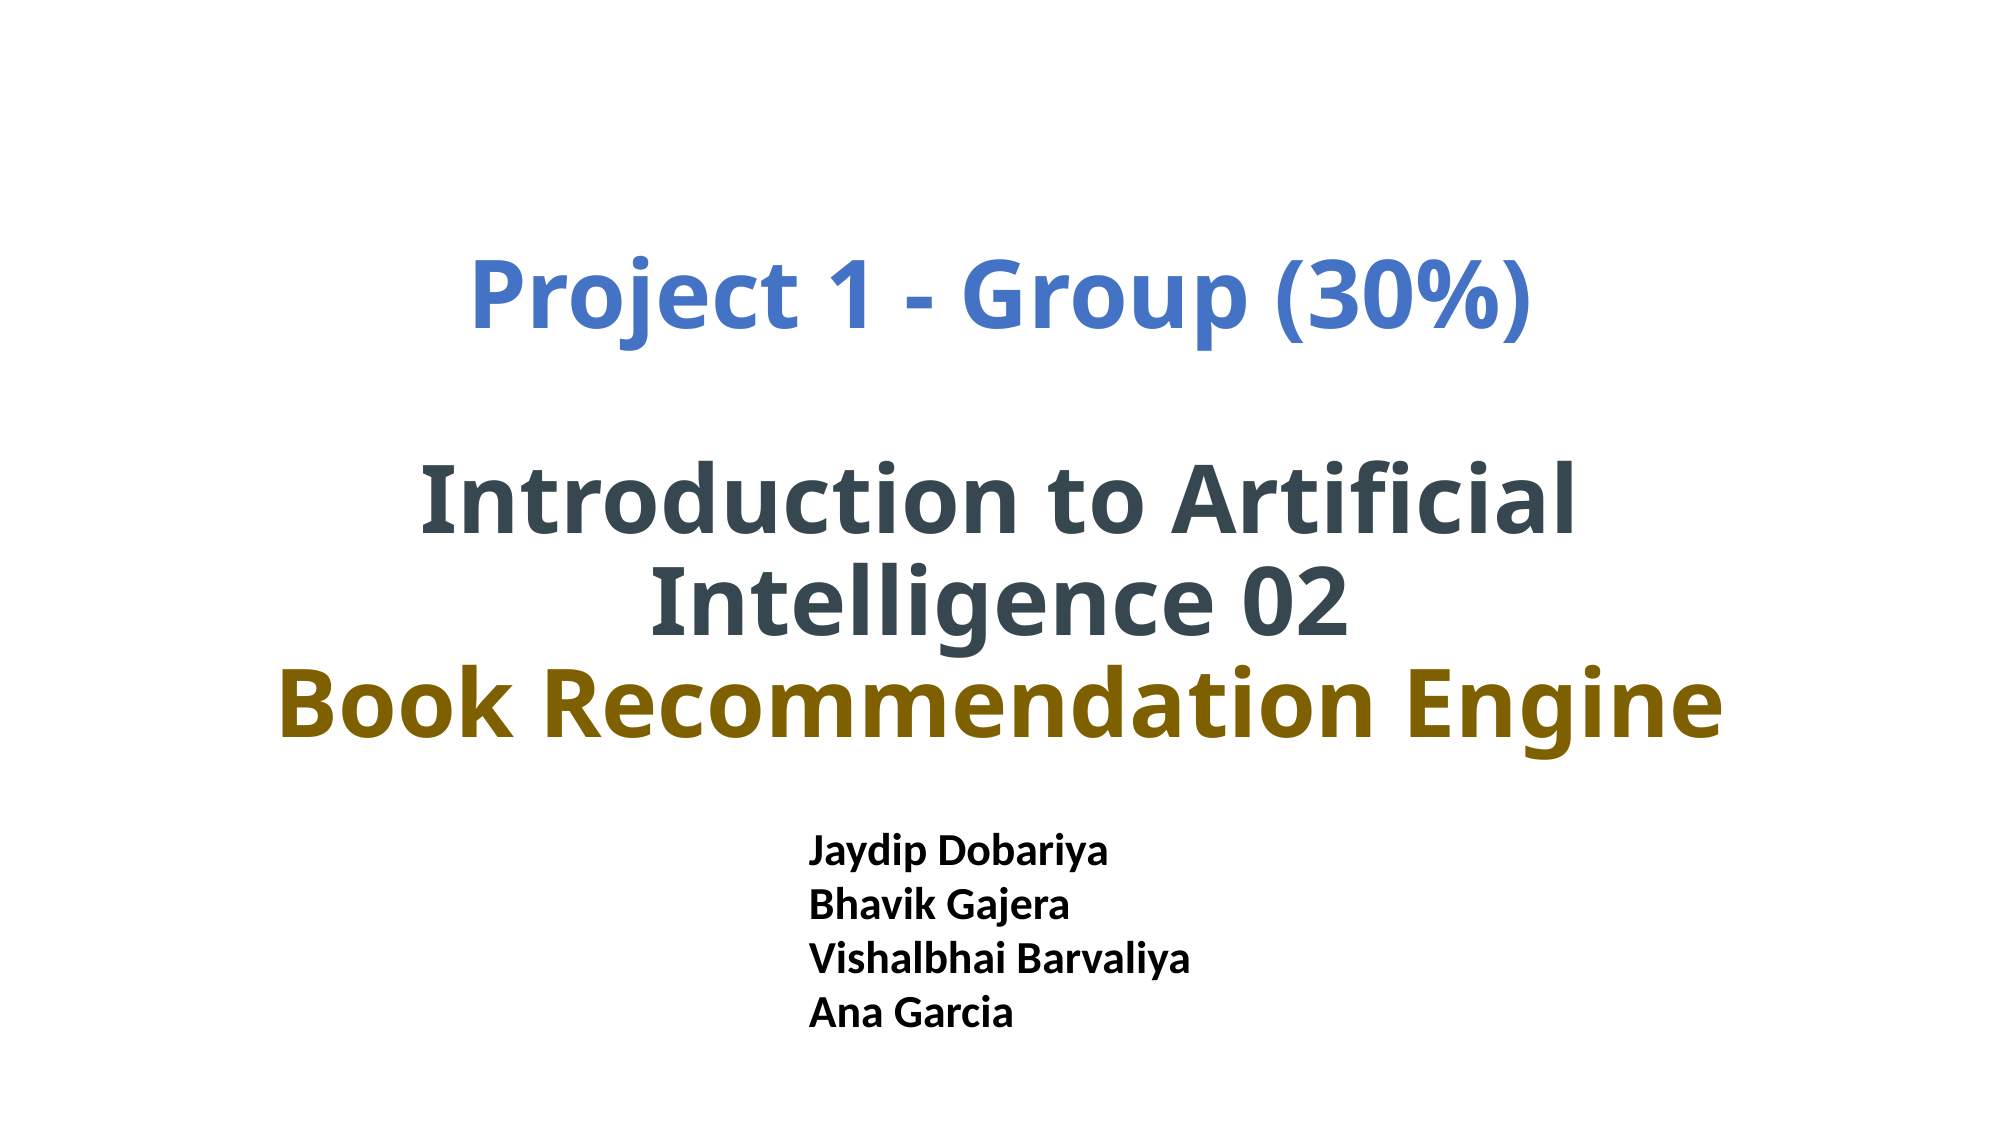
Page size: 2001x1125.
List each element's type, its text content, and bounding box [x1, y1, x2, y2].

title Project 1 - Group (30%) Introduction to Artificial Intelligence 02 Book Recommendation Engine [249, 177, 1750, 766]
subtitle Jaydip Dobariya Bhavik Gajera Vishalbhai Barvaliya Ana Garcia [509, 831, 1491, 1064]
